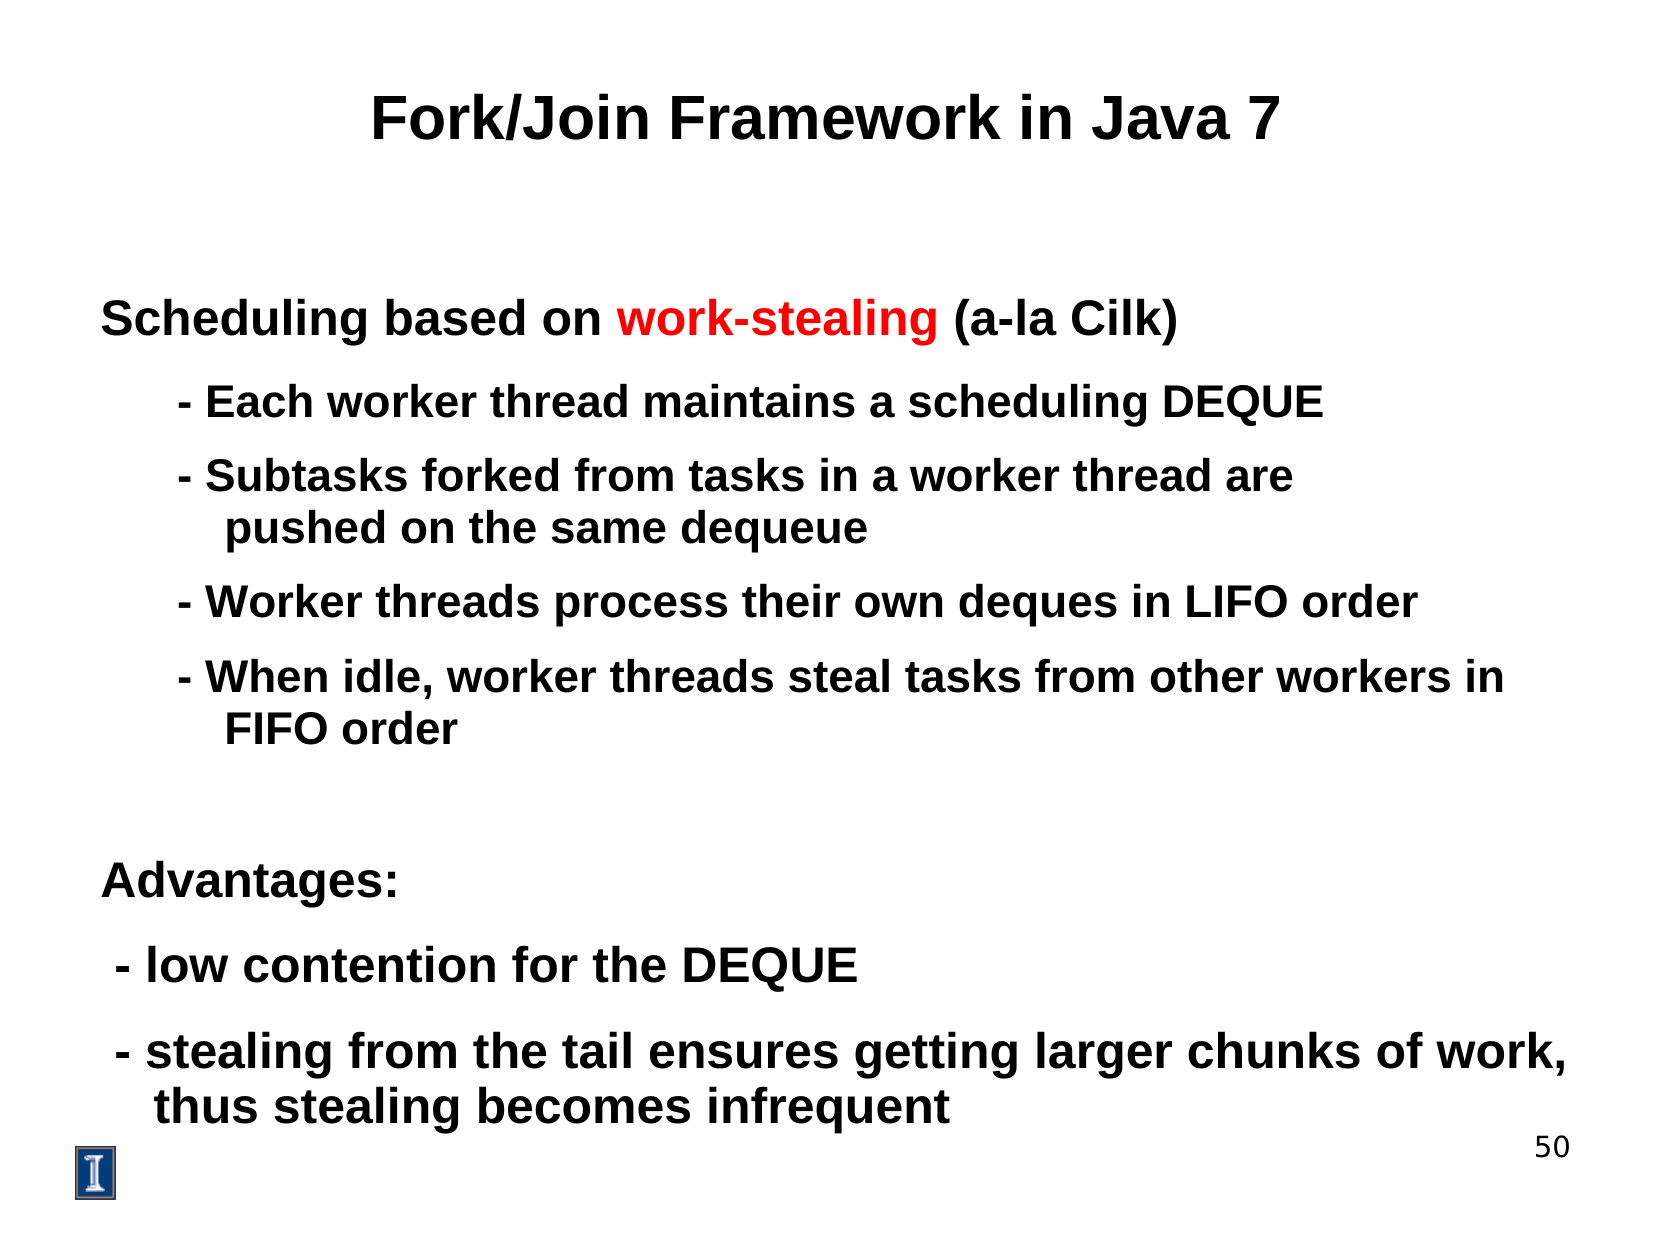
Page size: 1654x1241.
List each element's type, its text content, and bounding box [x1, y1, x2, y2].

picture [75, 1146, 82, 1200]
title Fork/Join Framework in Java 7 [82, 49, 1571, 257]
list Scheduling based on work-stealing (a-la Cilk) - Each worker thread maintains a scheduling DEQUE - Subtasks forked from tasks in a worker thread are pushed on the same dequeue - Worker threads process their own deques in LIFO order - When idle, worker threads steal tasks from other workers in FIFO order Advantages: - low contention for the DEQUE - stealing from the tail ensures getting larger chunks of work, thus stealing becomes infrequent [82, 290, 1571, 1235]
